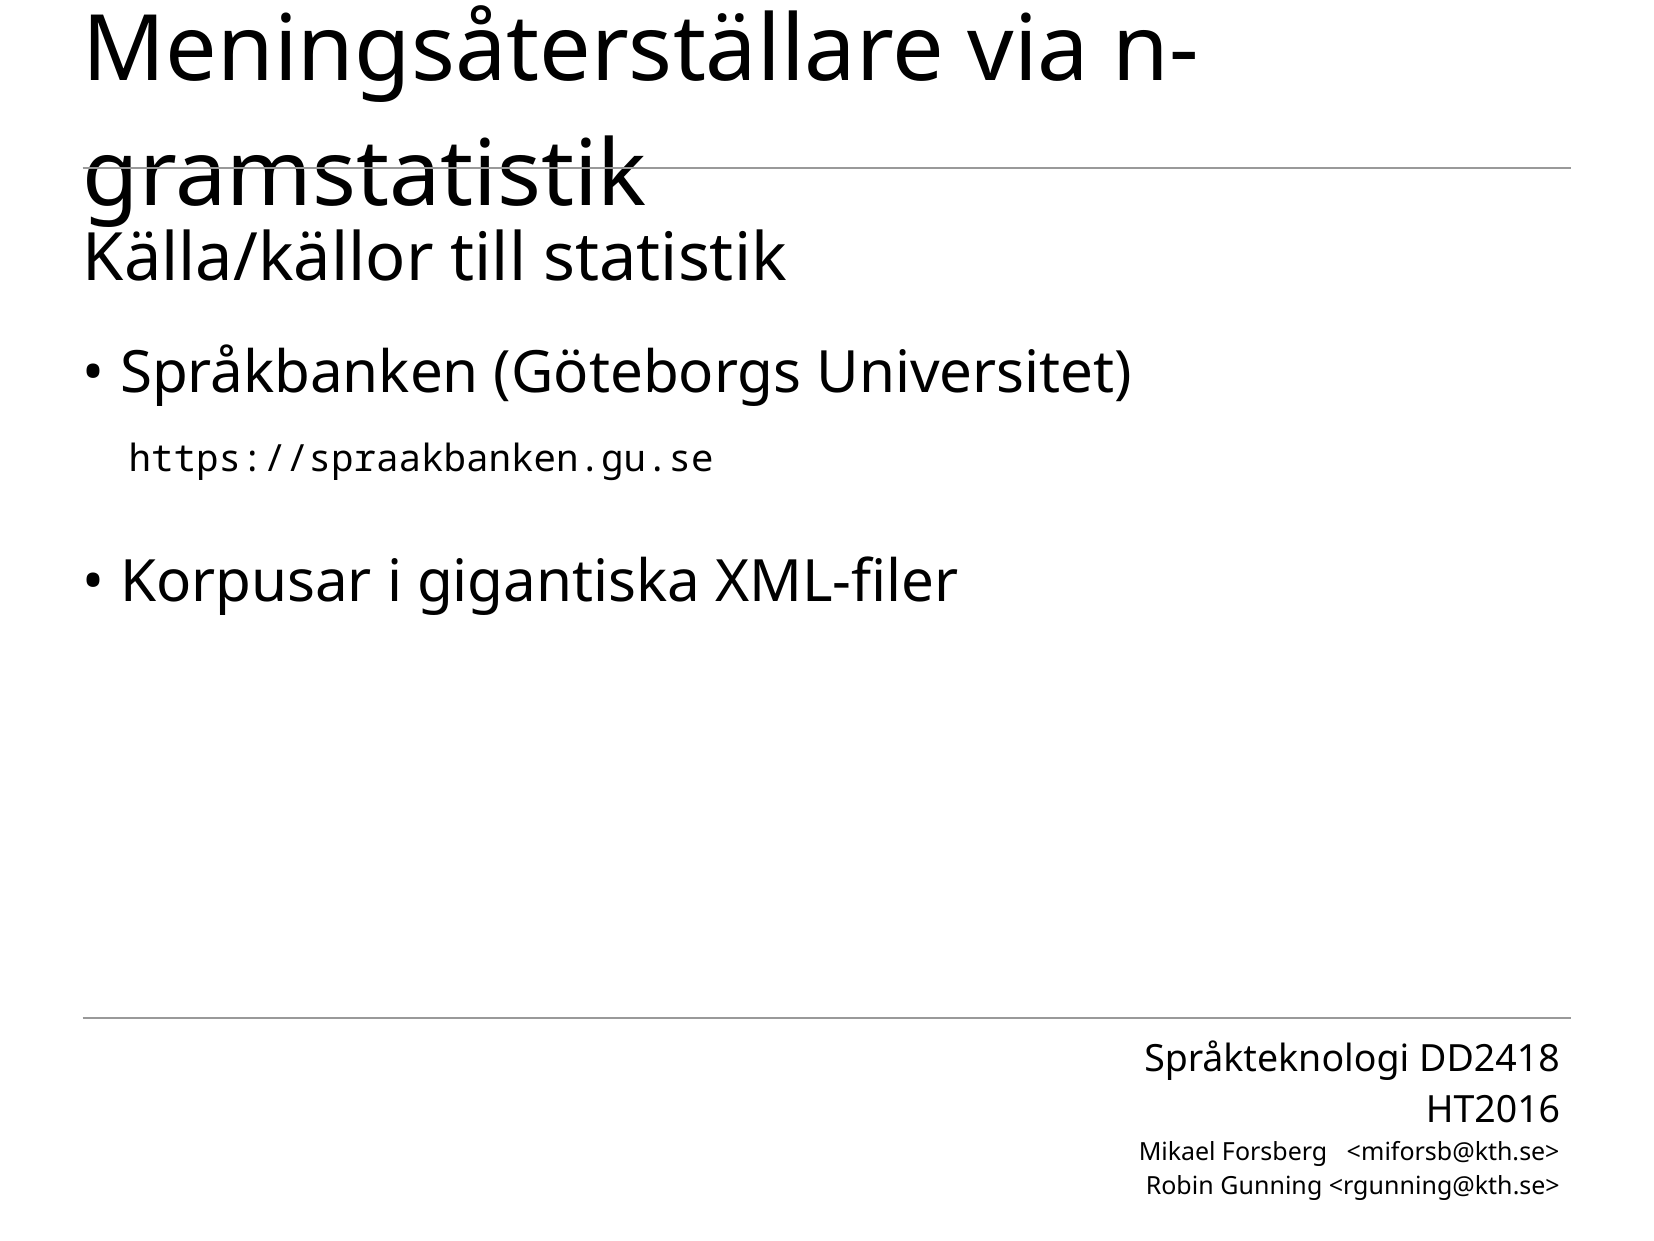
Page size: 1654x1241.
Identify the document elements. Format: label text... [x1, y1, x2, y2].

subtitle • Språkbanken (Göteborgs Universitet) https://spraakbanken.gu.se • Korpusar i gigantiska XML-filer [82, 330, 1571, 1010]
text_box Språkteknologi DD2418 HT2016 Mikael Forsberg <miforsb@kth.se> Robin Gunning <rgunning@kth.se> [1020, 1024, 1576, 1156]
title Källa/källor till statistik [82, 194, 1571, 316]
title Meningsåterställare via n-gramstatistik [82, 46, 1571, 167]
